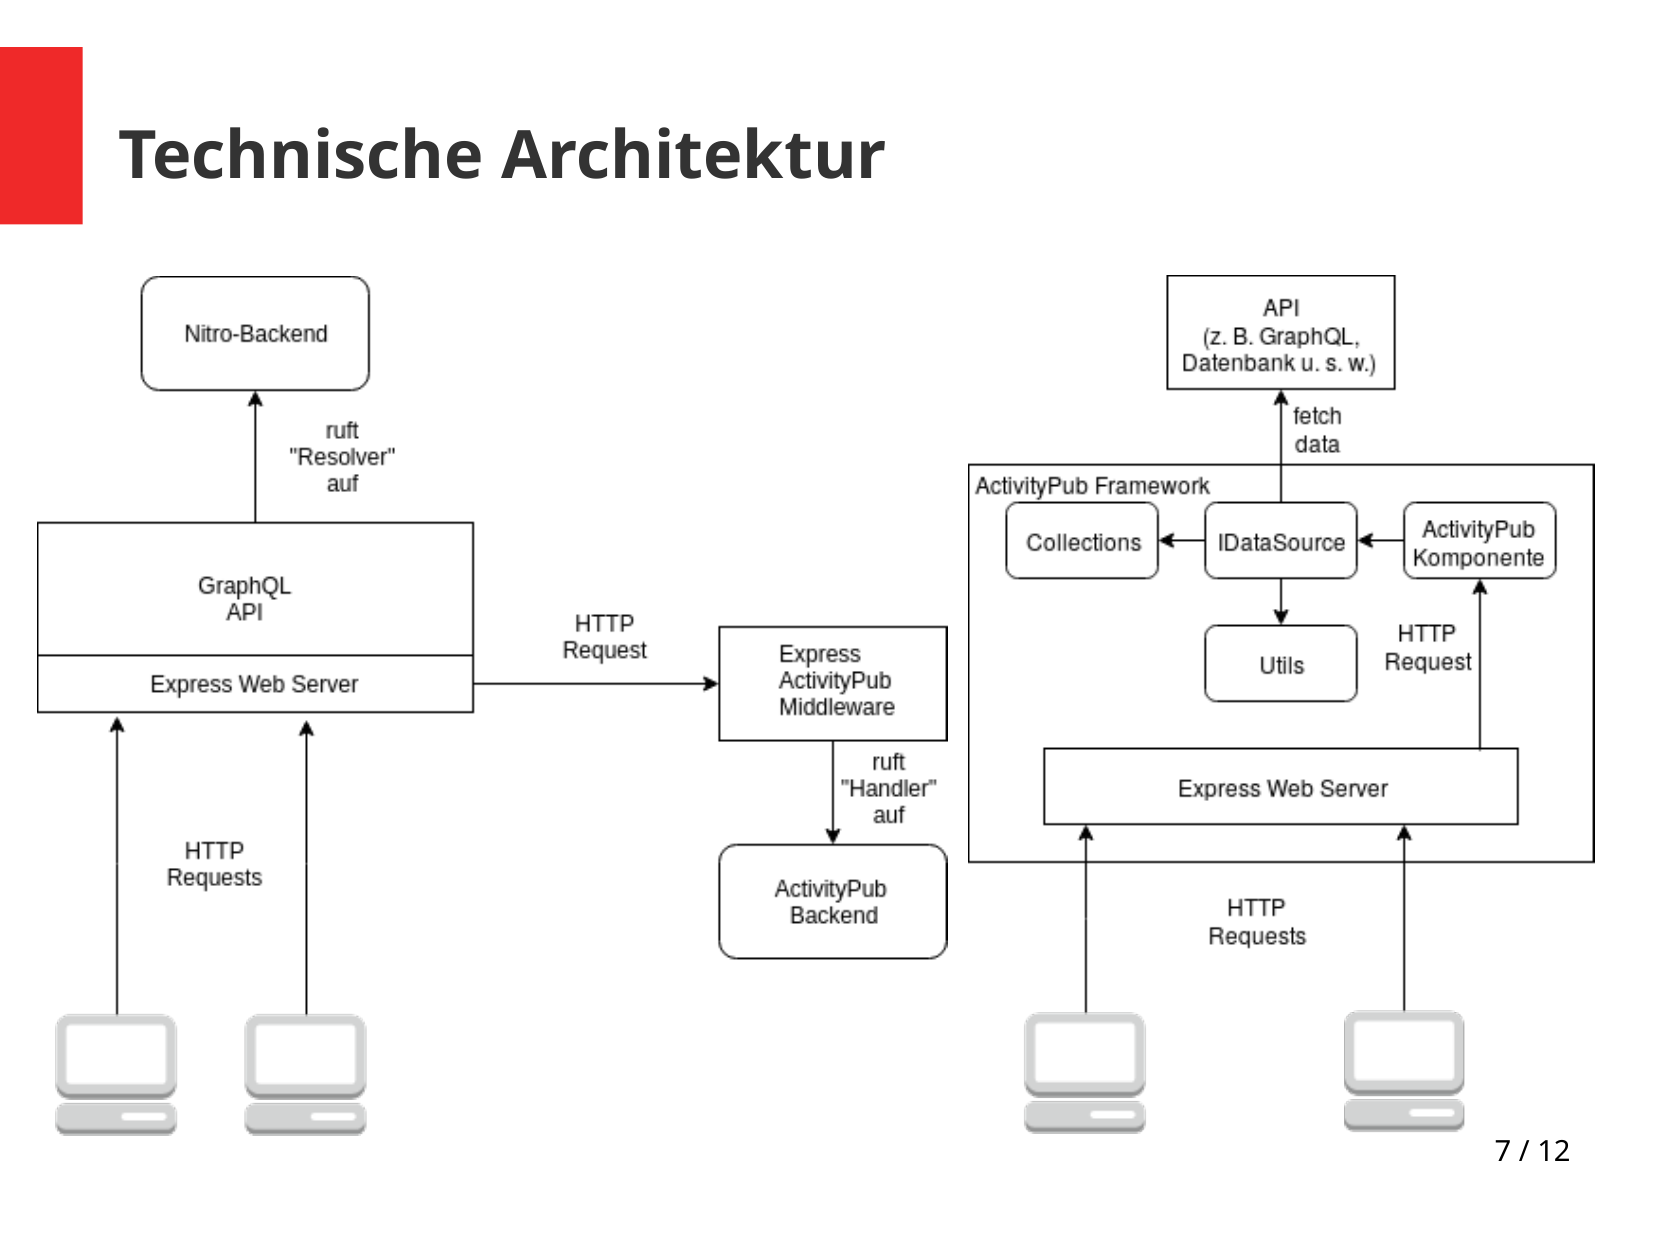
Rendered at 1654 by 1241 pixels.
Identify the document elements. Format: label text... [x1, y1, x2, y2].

title Technische Architektur [118, 49, 1571, 257]
picture [37, 276, 948, 1136]
picture [968, 275, 1595, 1134]
